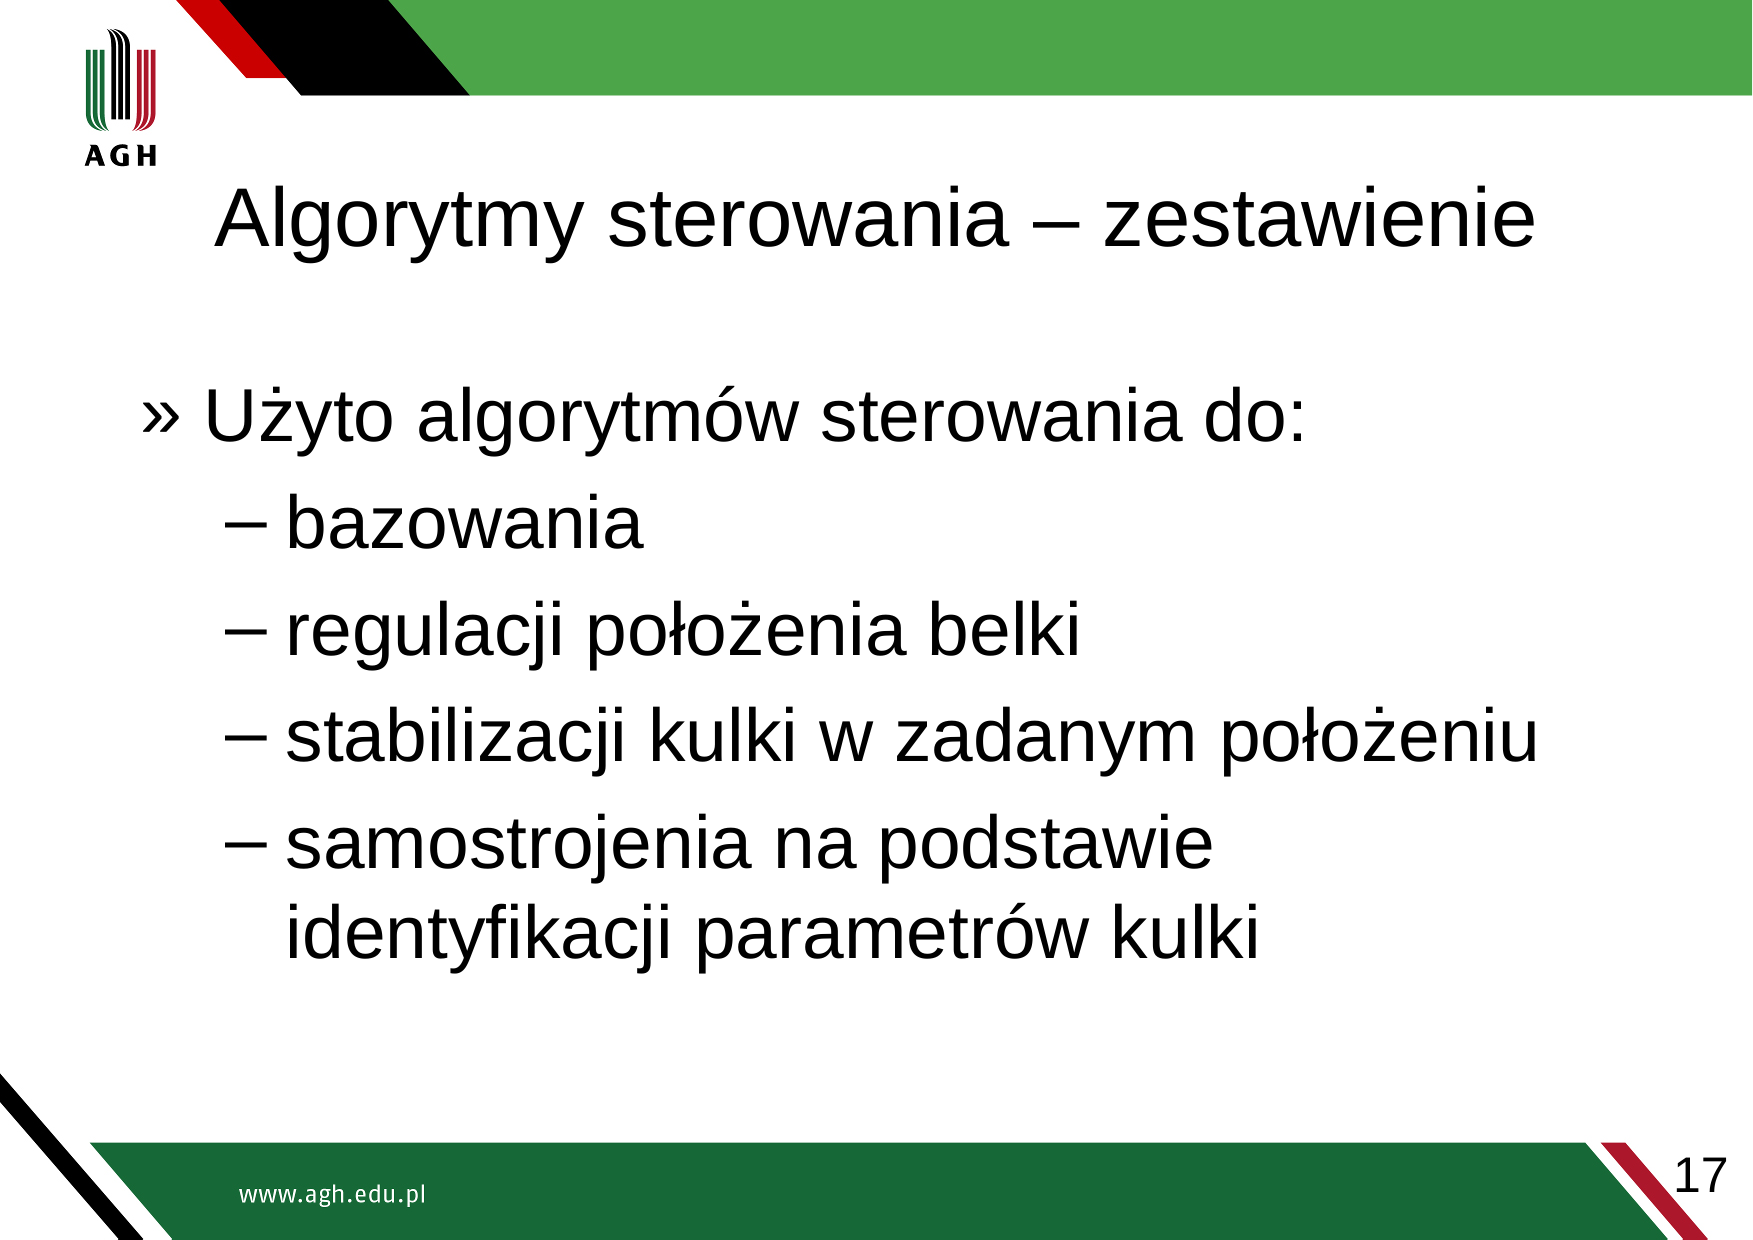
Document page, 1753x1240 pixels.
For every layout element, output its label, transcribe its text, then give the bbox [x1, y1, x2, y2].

title Algorytmy sterowania – zestawienie [131, 110, 1622, 317]
picture [0, 0, 1753, 1240]
list Użyto algorytmów sterowania do: bazowania regulacji położenia belki stabilizacji kulki w zadanym położeniu samostrojenia na podstawie identyfikacji parametrów kulki [131, 358, 1622, 1103]
